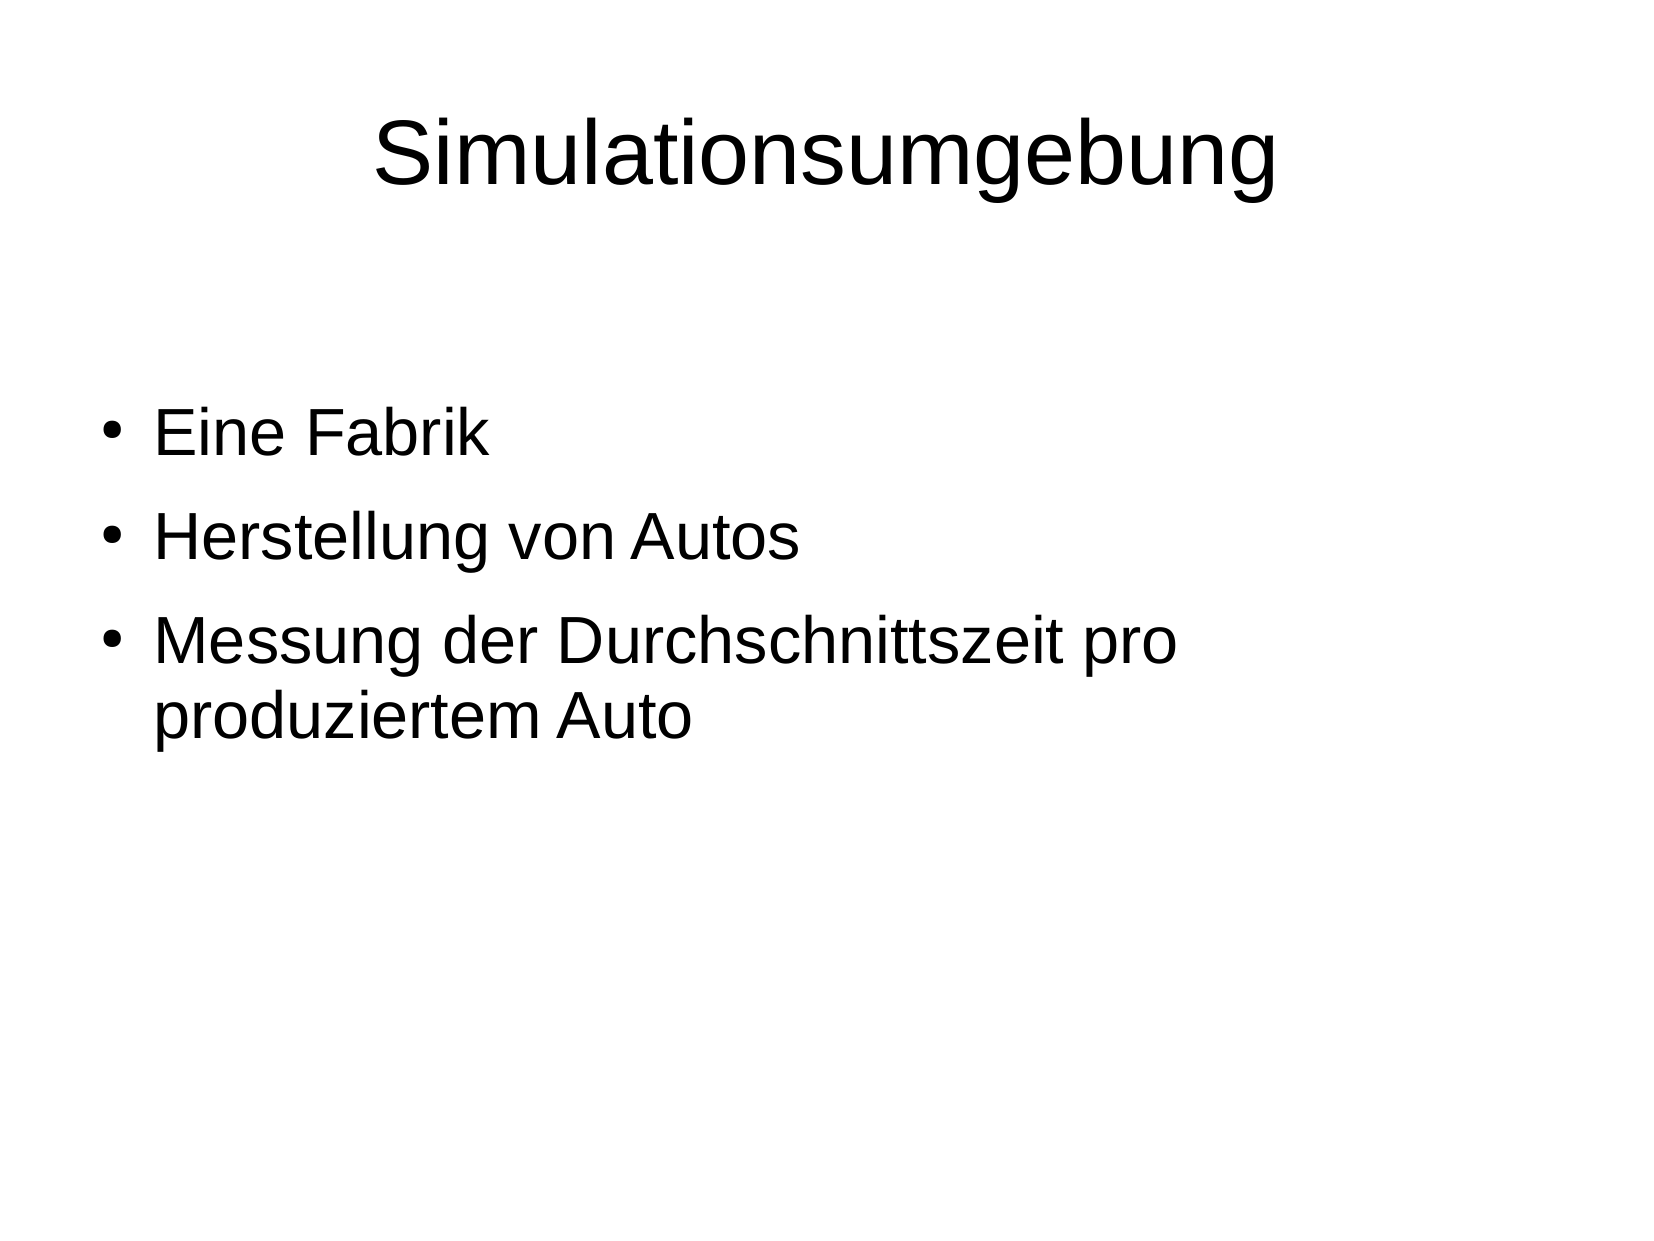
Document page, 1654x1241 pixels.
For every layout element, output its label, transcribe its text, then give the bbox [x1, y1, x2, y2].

title Simulationsumgebung [82, 49, 1571, 257]
list Eine Fabrik Herstellung von Autos Messung der Durchschnittszeit pro produziertem Auto [82, 290, 1571, 1010]
